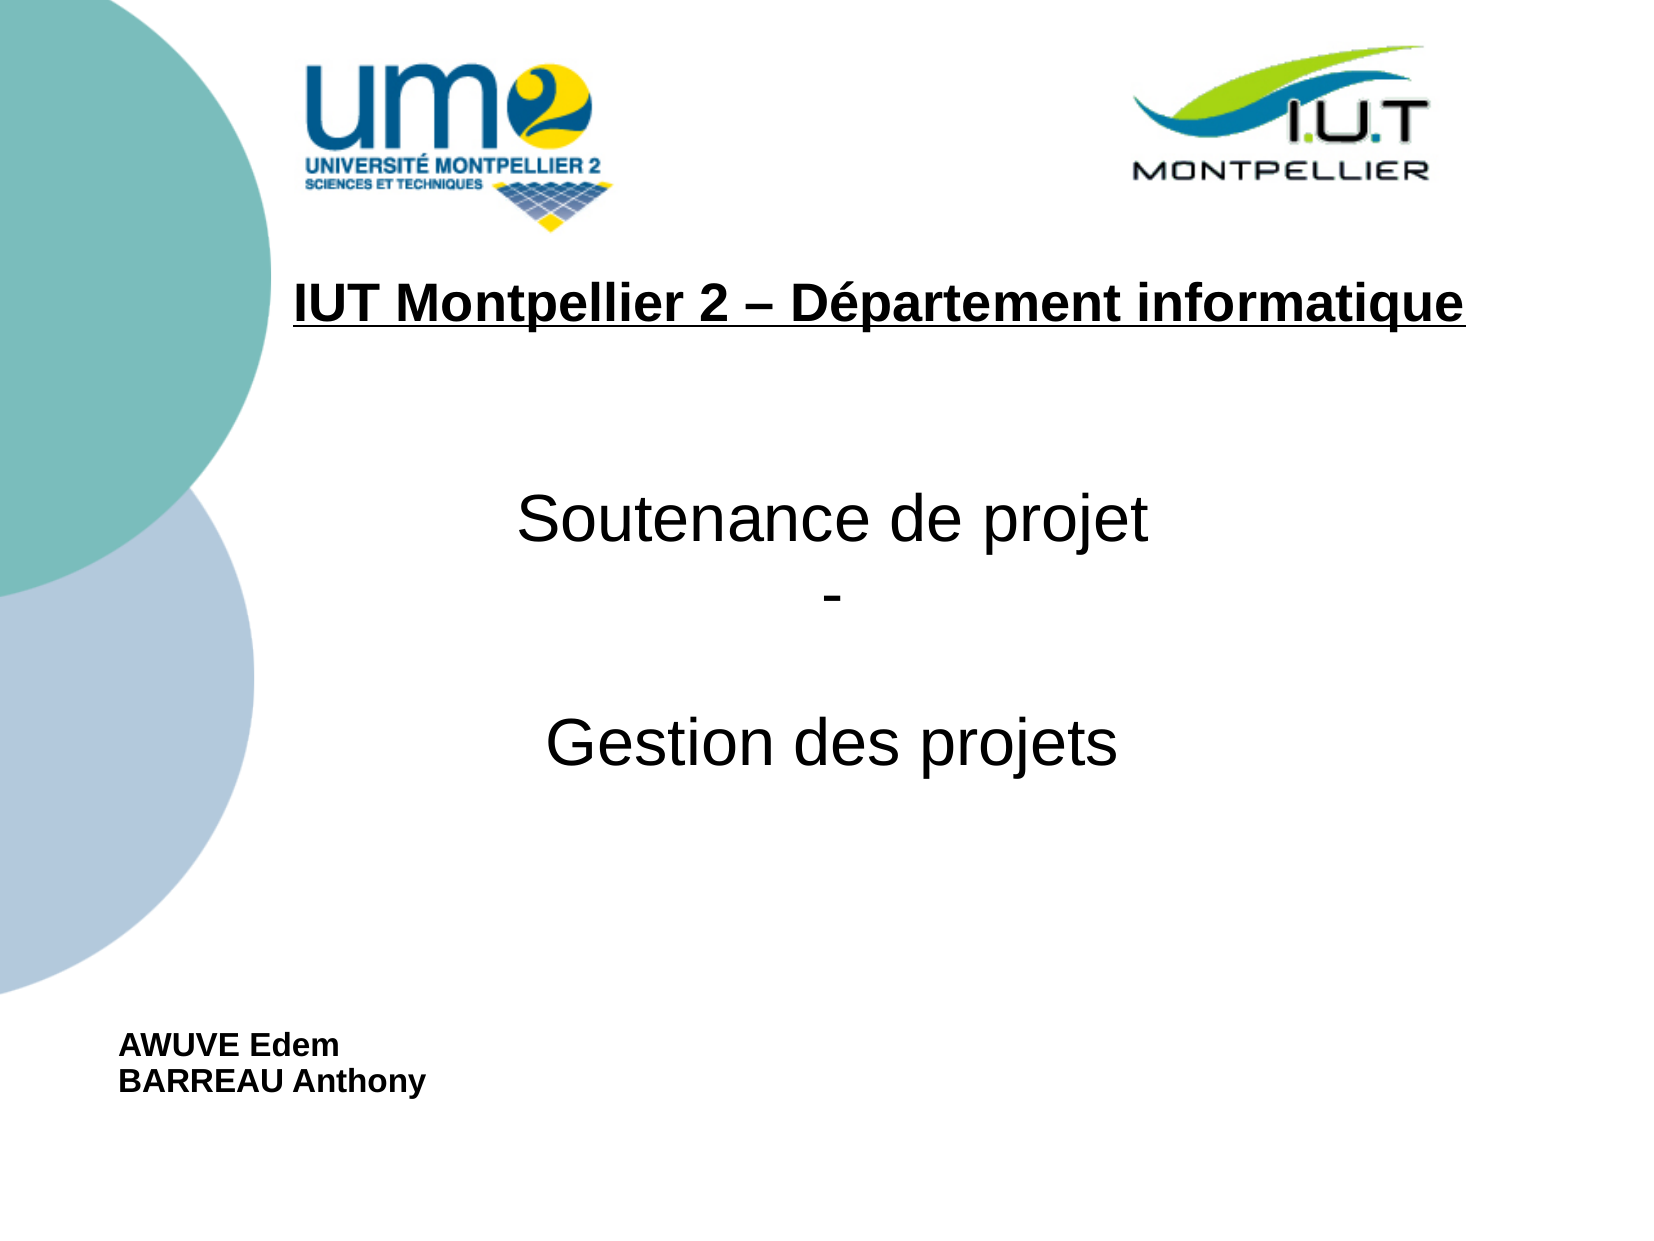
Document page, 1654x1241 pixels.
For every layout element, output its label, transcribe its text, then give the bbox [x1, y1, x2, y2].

picture [0, 0, 1654, 1241]
text_box AWUVE Edem BARREAU Anthony [118, 1003, 839, 1123]
subtitle Soutenance de projet - Gestion des projets [88, 316, 1577, 945]
title IUT Montpellier 2 – Département informatique [135, 206, 1625, 399]
